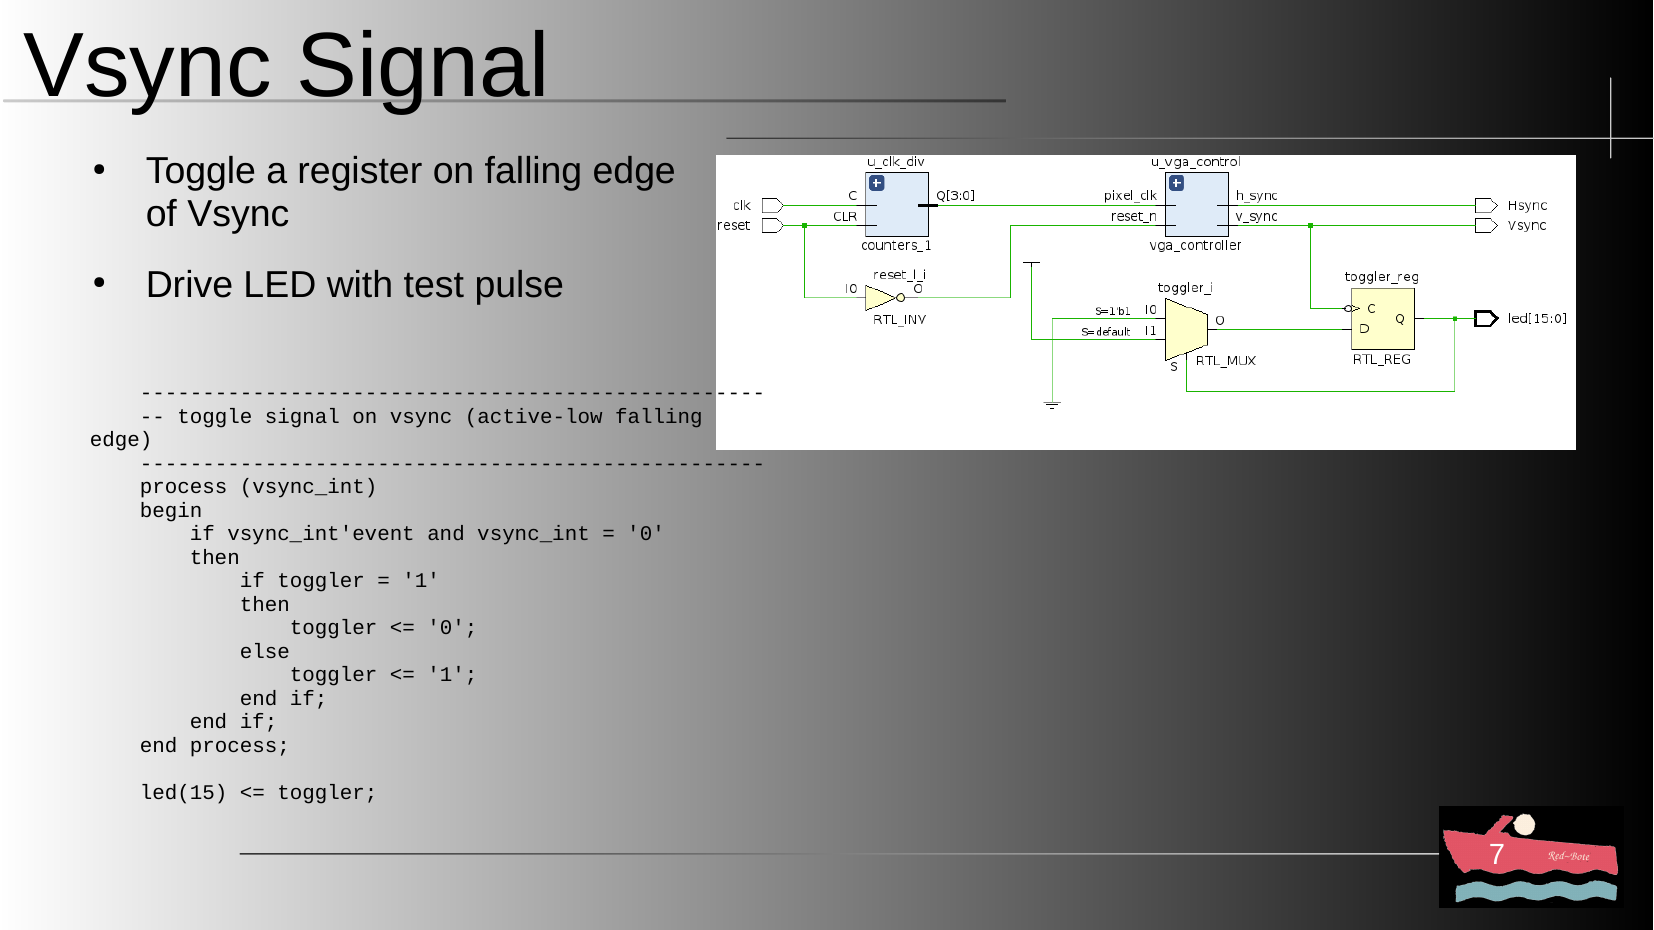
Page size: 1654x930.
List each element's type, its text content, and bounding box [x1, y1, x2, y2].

title Vsync Signal [23, 11, 1588, 118]
text_box -------------------------------------------------- -- toggle signal on vsync (active-low falling edge) -------------------------------------------------- process (vsync_int) begin if vsync_int'event and vsync_int = '0' then if toggler = '1' then toggler <= '0'; else toggler <= '1'; end if; end if; end process; led(15) <= toggler; [75, 375, 788, 815]
picture [716, 155, 1576, 450]
list Toggle a register on falling edge of Vsync Drive LED with test pulse [75, 150, 713, 338]
picture [1439, 806, 1624, 908]
